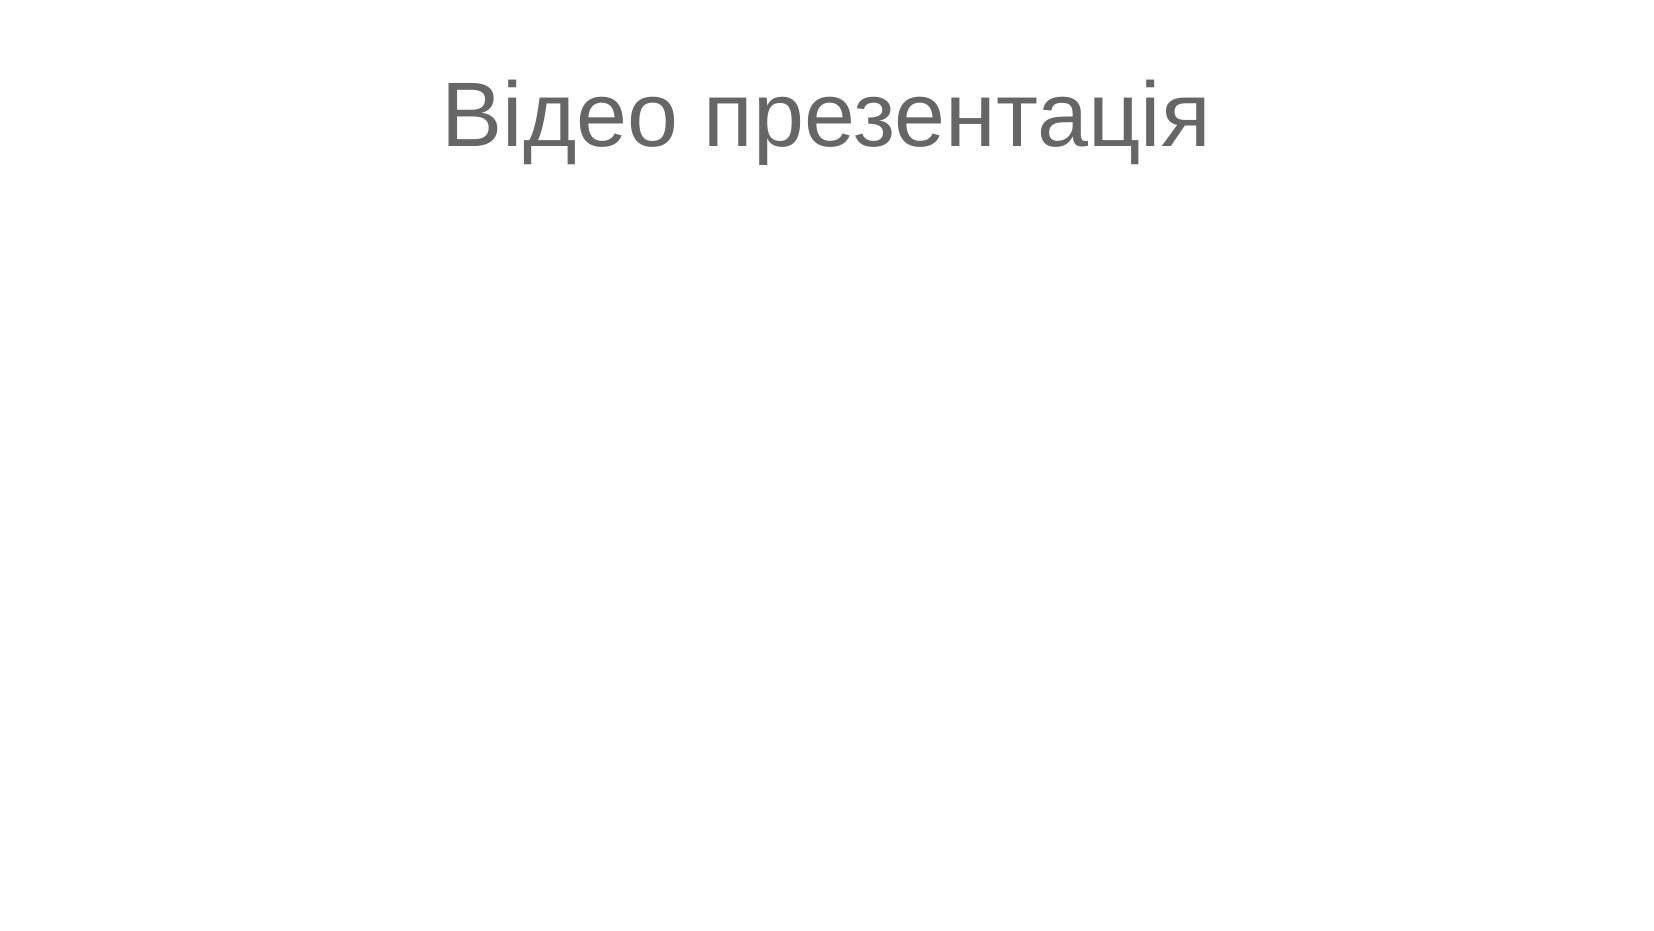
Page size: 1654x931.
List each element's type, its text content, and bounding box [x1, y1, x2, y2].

title Відео презентація [82, 37, 1571, 193]
